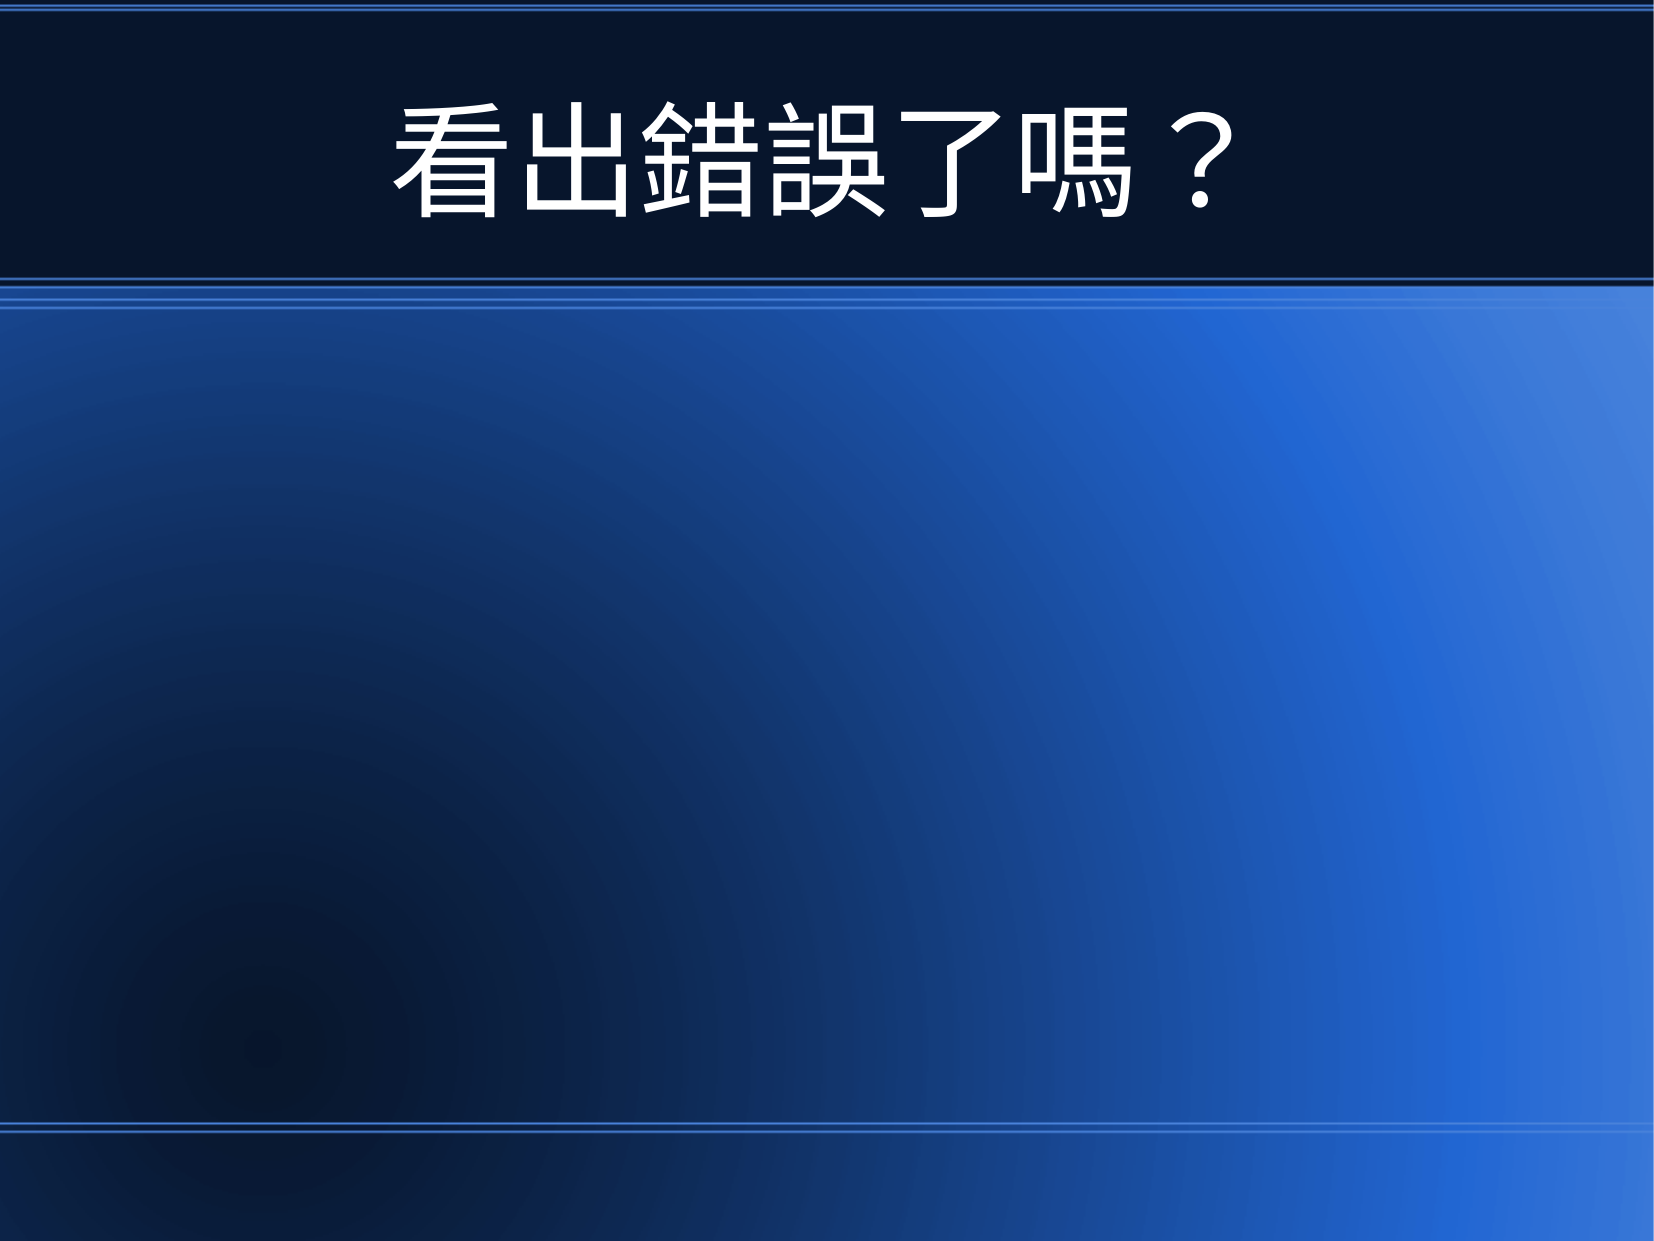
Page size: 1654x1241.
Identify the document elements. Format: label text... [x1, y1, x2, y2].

picture [0, 0, 1654, 1241]
title 看出錯誤了嗎？ [82, 49, 1571, 257]
